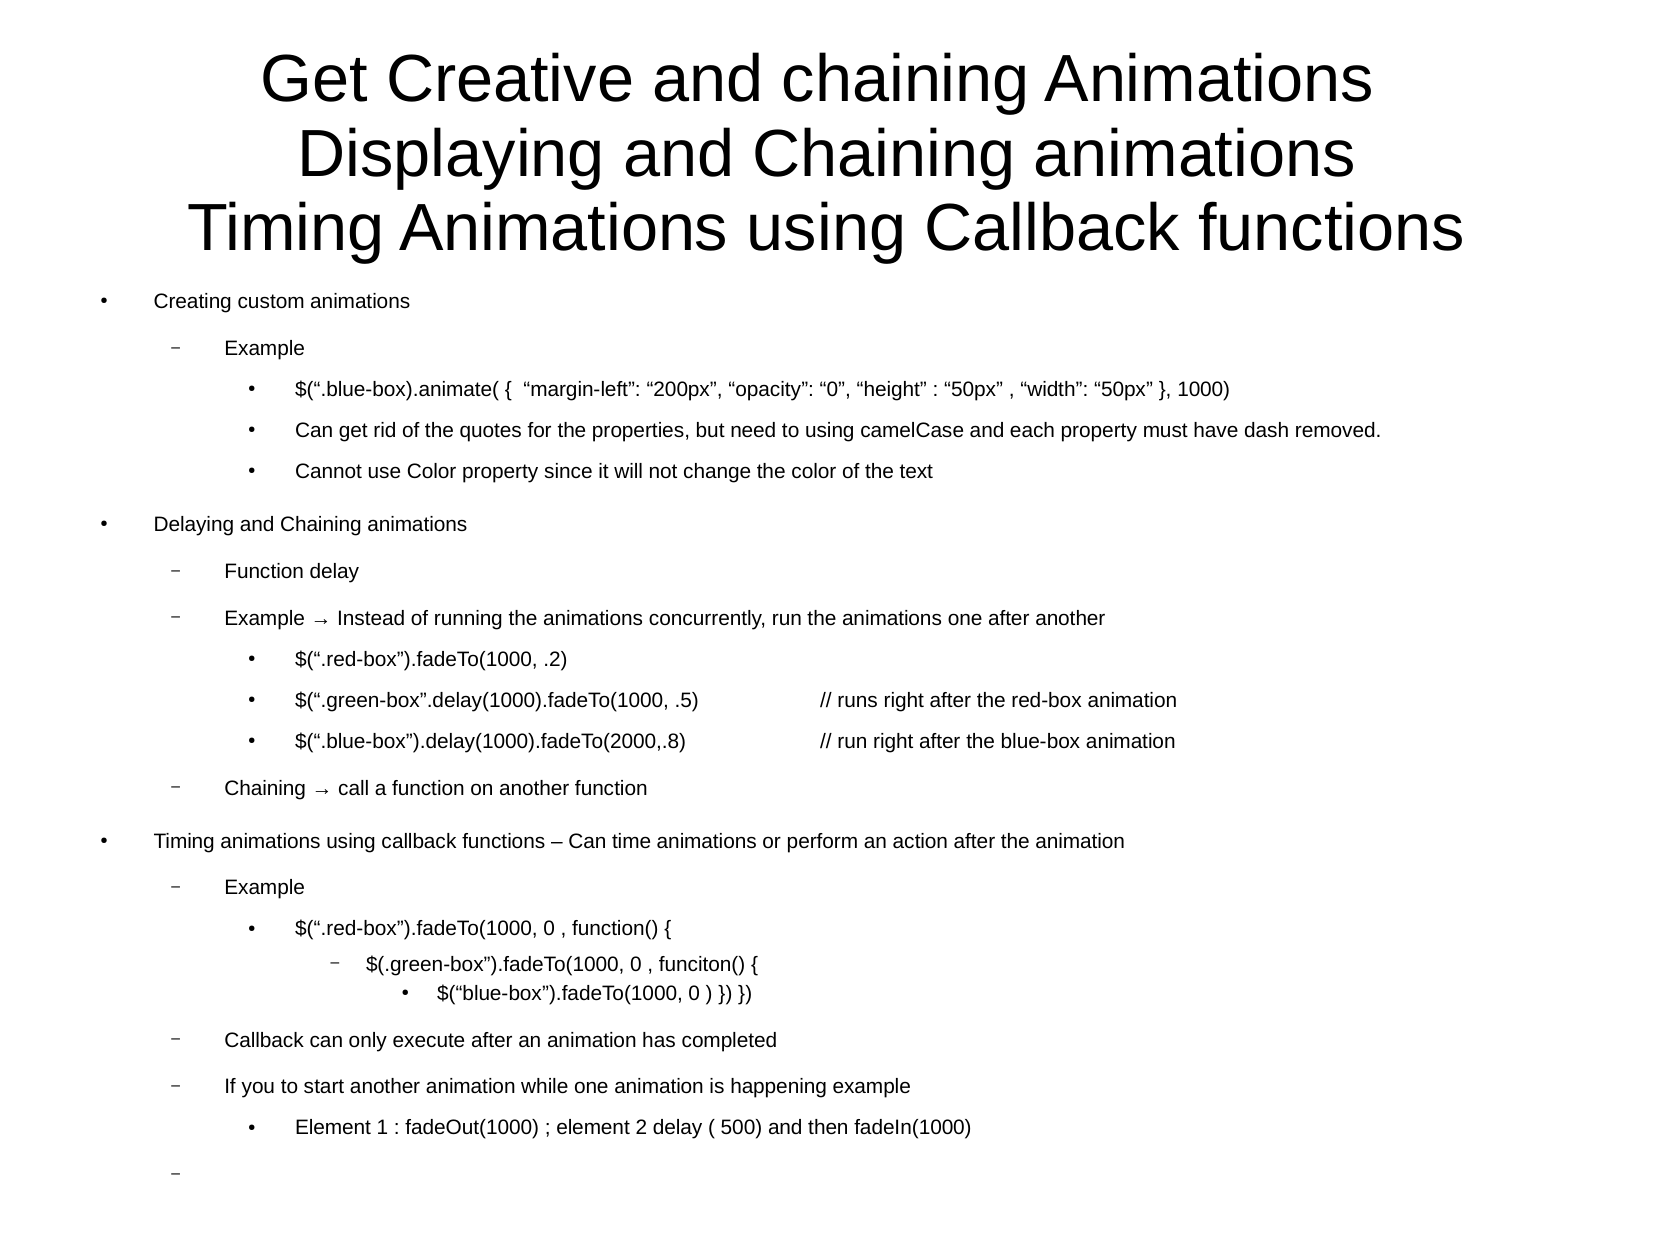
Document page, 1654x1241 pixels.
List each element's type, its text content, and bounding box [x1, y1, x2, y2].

title Get Creative and chaining Animations Displaying and Chaining animations Timing Animations using Callback functions [82, 40, 1571, 266]
list Creating custom animations Example $(“.blue-box).animate( { “margin-left”: “200px”, “opacity”: “0”, “height” : “50px” , “width”: “50px” }, 1000) Can get rid of the quotes for the properties, but need to using camelCase and each property must have dash removed. Cannot use Color property since it will not change the color of the text Delaying and Chaining animations Function delay Example → Instead of running the animations concurrently, run the animations one after another $(“.red-box”).fadeTo(1000, .2) $(“.green-box”.delay(1000).fadeTo(1000, .5) // runs right after the red-box animation $(“.blue-box”).delay(1000).fadeTo(2000,.8) // run right after the blue-box animation Chaining → call a function on another function Timing animations using callback functions – Can time animations or perform an action after the animation Example $(“.red-box”).fadeTo(1000, 0 , function() { $(.green-box”).fadeTo(1000, 0 , funciton() { $(“blue-box”).fadeTo(1000, 0 ) }) }) Callback can only execute after an animation has completed If you to start another animation while one animation is happening example Element 1 : fadeOut(1000) ; element 2 delay ( 500) and then fadeIn(1000) [82, 290, 1576, 1201]
